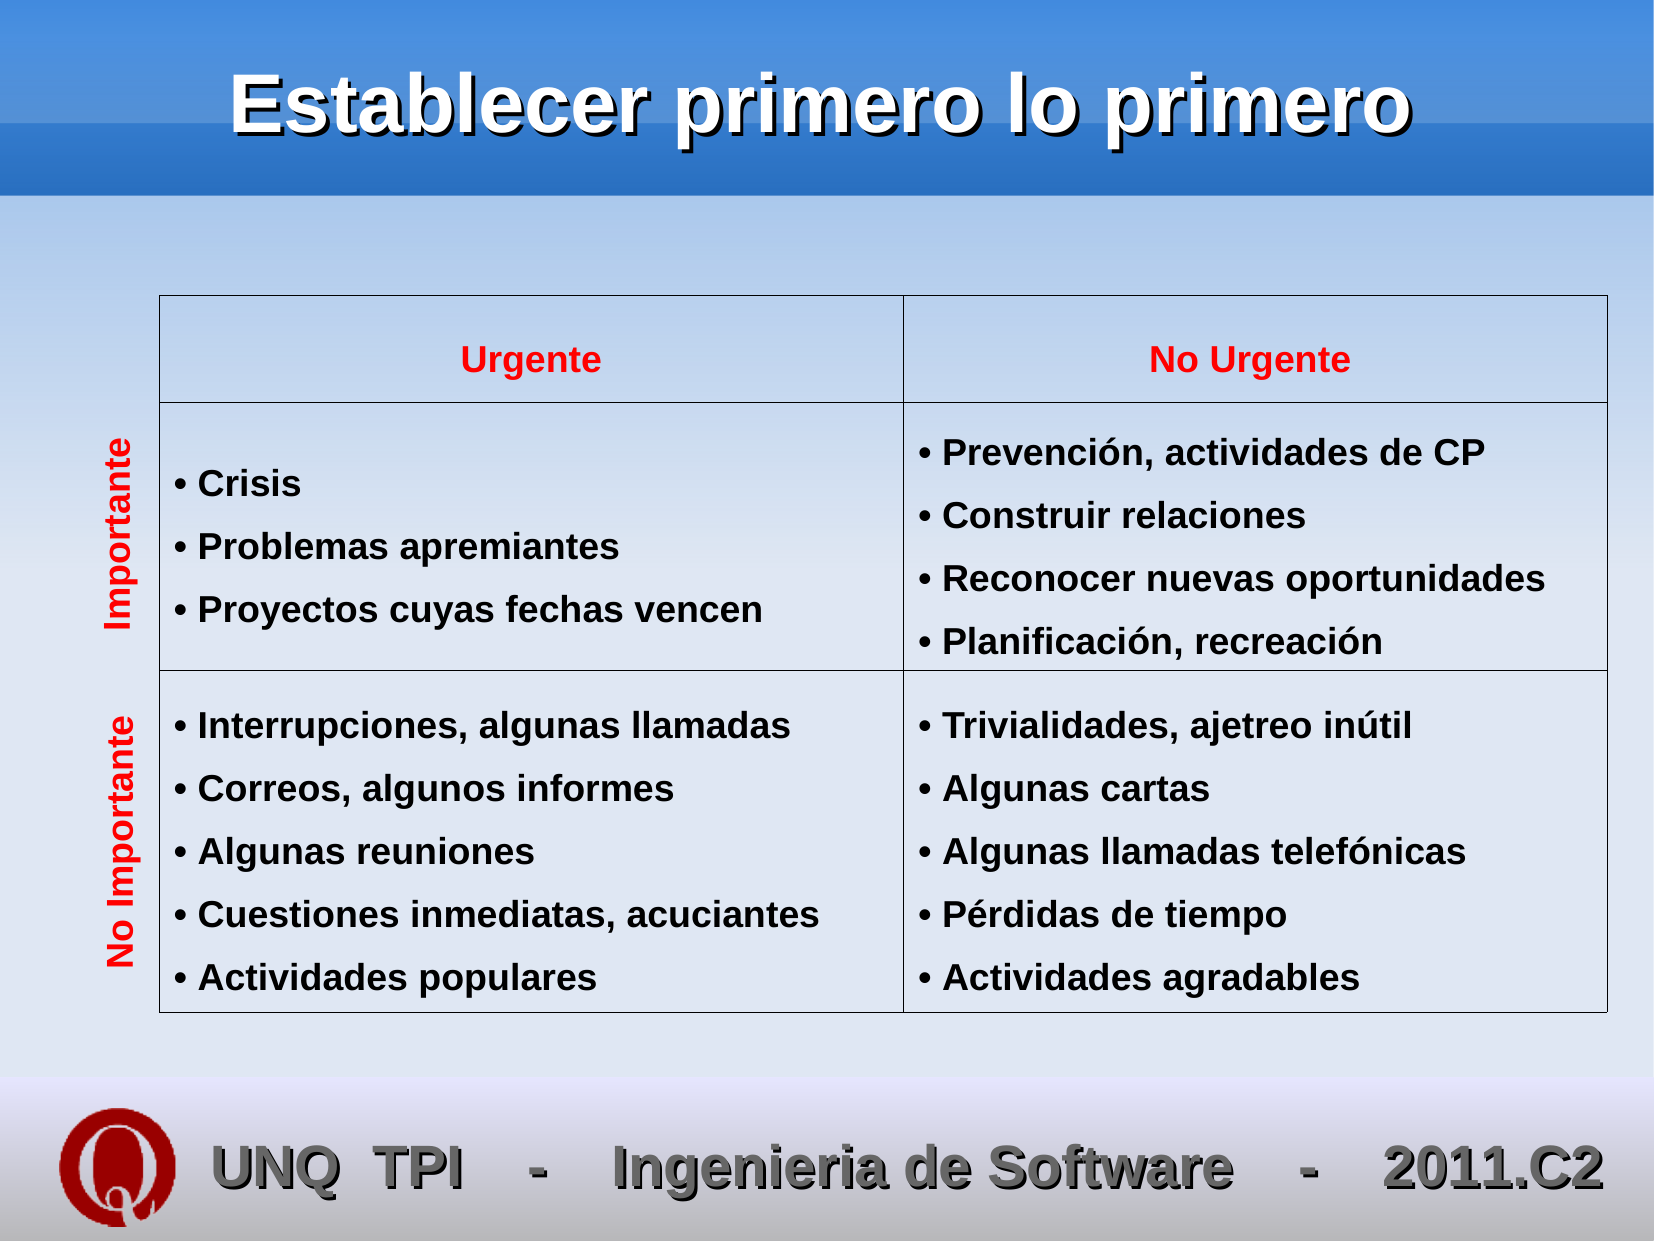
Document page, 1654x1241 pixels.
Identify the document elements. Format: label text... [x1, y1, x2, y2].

table_cell • Interrupciones, algunas llamadas • Correos, algunos informes • Algunas reuniones • Cuestiones inmediatas, acuciantes • Actividades populares [160, 671, 903, 1012]
text_box No Importante [91, 685, 149, 1000]
table_cell • Crisis • Problemas apremiantes • Proyectos cuyas fechas vencen [160, 403, 903, 670]
picture [0, 0, 1654, 1077]
title Establecer primero lo primero [76, 0, 1566, 208]
text_box Importante [88, 401, 146, 668]
table_header No Urgente [904, 296, 1607, 402]
title UNQ TPI - Ingenieria de Software - 2011.C2 [0, 1077, 1654, 1241]
table_cell • Trivialidades, ajetreo inútil • Algunas cartas • Algunas llamadas telefónicas • Pérdidas de tiempo • Actividades agradables [904, 671, 1607, 1012]
table_cell • Prevención, actividades de CP • Construir relaciones • Reconocer nuevas oportunidades • Planificación, recreación [904, 403, 1607, 670]
picture [59, 1108, 178, 1227]
table_header Urgente [160, 296, 903, 402]
